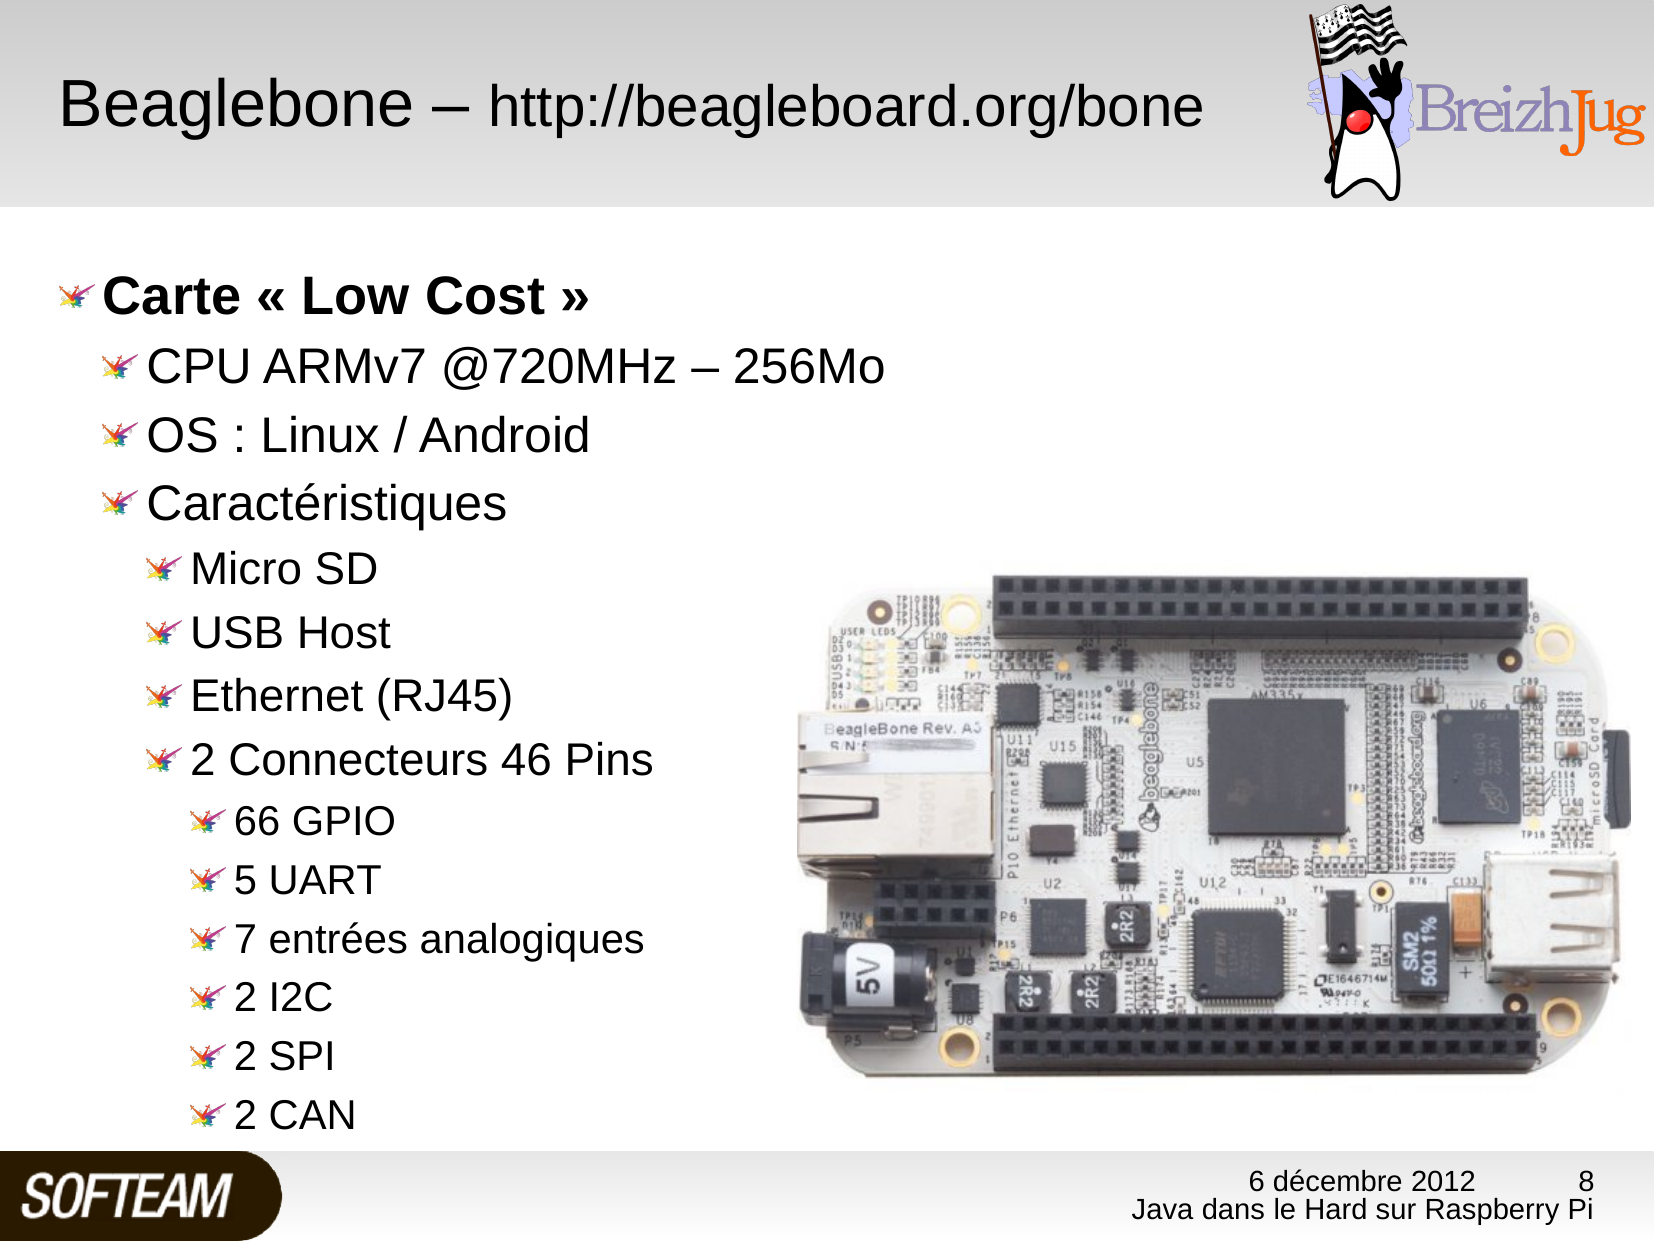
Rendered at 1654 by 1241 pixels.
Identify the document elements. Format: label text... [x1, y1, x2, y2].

picture [797, 560, 1631, 1093]
list Carte « Low Cost » CPU ARMv7 @720MHz – 256Mo OS : Linux / Android Caractéristiques Micro SD USB Host Ethernet (RJ45) 2 Connecteurs 46 Pins 66 GPIO 5 UART 7 entrées analogiques 2 I2C 2 SPI 2 CAN [59, 265, 1595, 1152]
picture [1299, 0, 1654, 206]
title Beaglebone – http://beagleboard.org/bone [59, 29, 1359, 178]
picture [0, 1151, 286, 1241]
